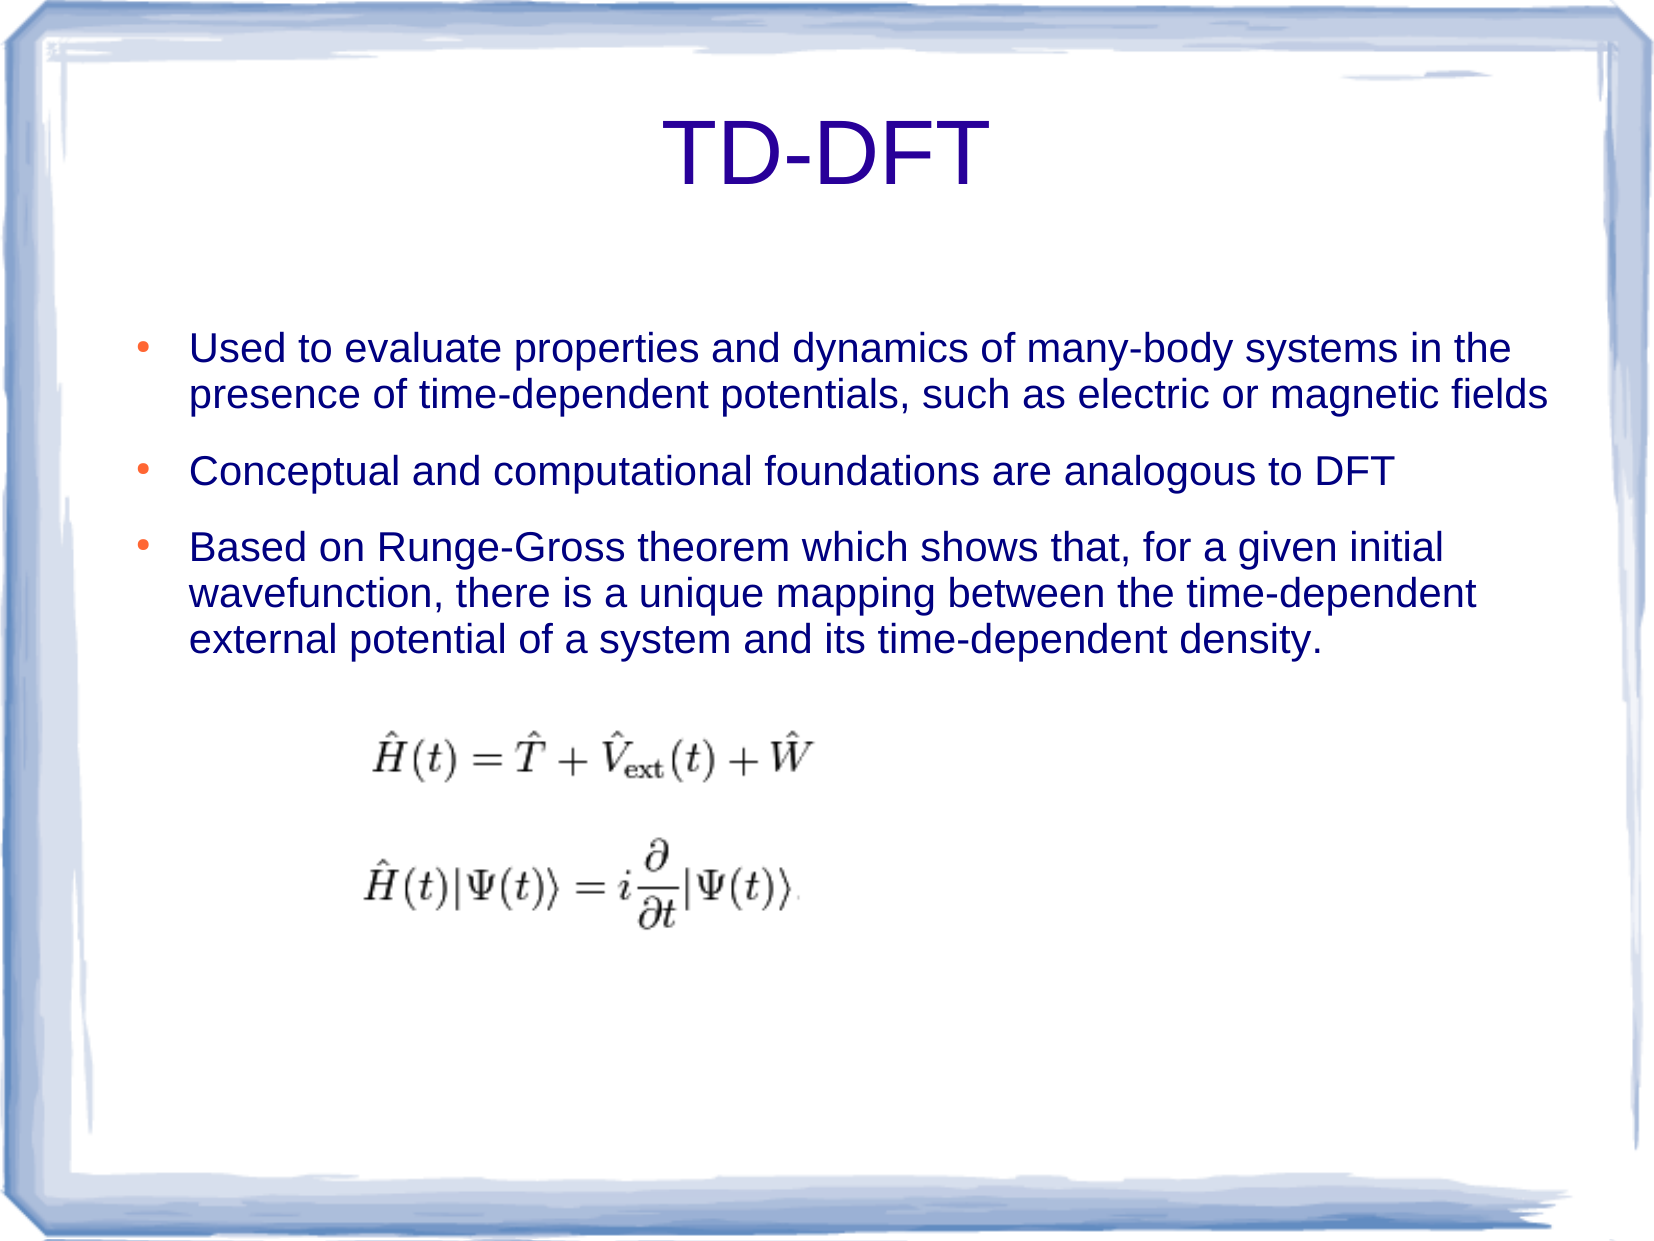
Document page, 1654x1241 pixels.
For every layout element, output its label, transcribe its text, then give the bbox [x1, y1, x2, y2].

list Used to evaluate properties and dynamics of many-body systems in the presence of time-dependent potentials, such as electric or magnetic fields Conceptual and computational foundations are analogous to DFT Based on Runge-Gross theorem which shows that, for a given initial wavefunction, there is a unique mapping between the time-dependent external potential of a system and its time-dependent density. [118, 324, 1571, 1004]
title TD-DFT [82, 49, 1571, 257]
picture [0, 0, 1654, 1241]
